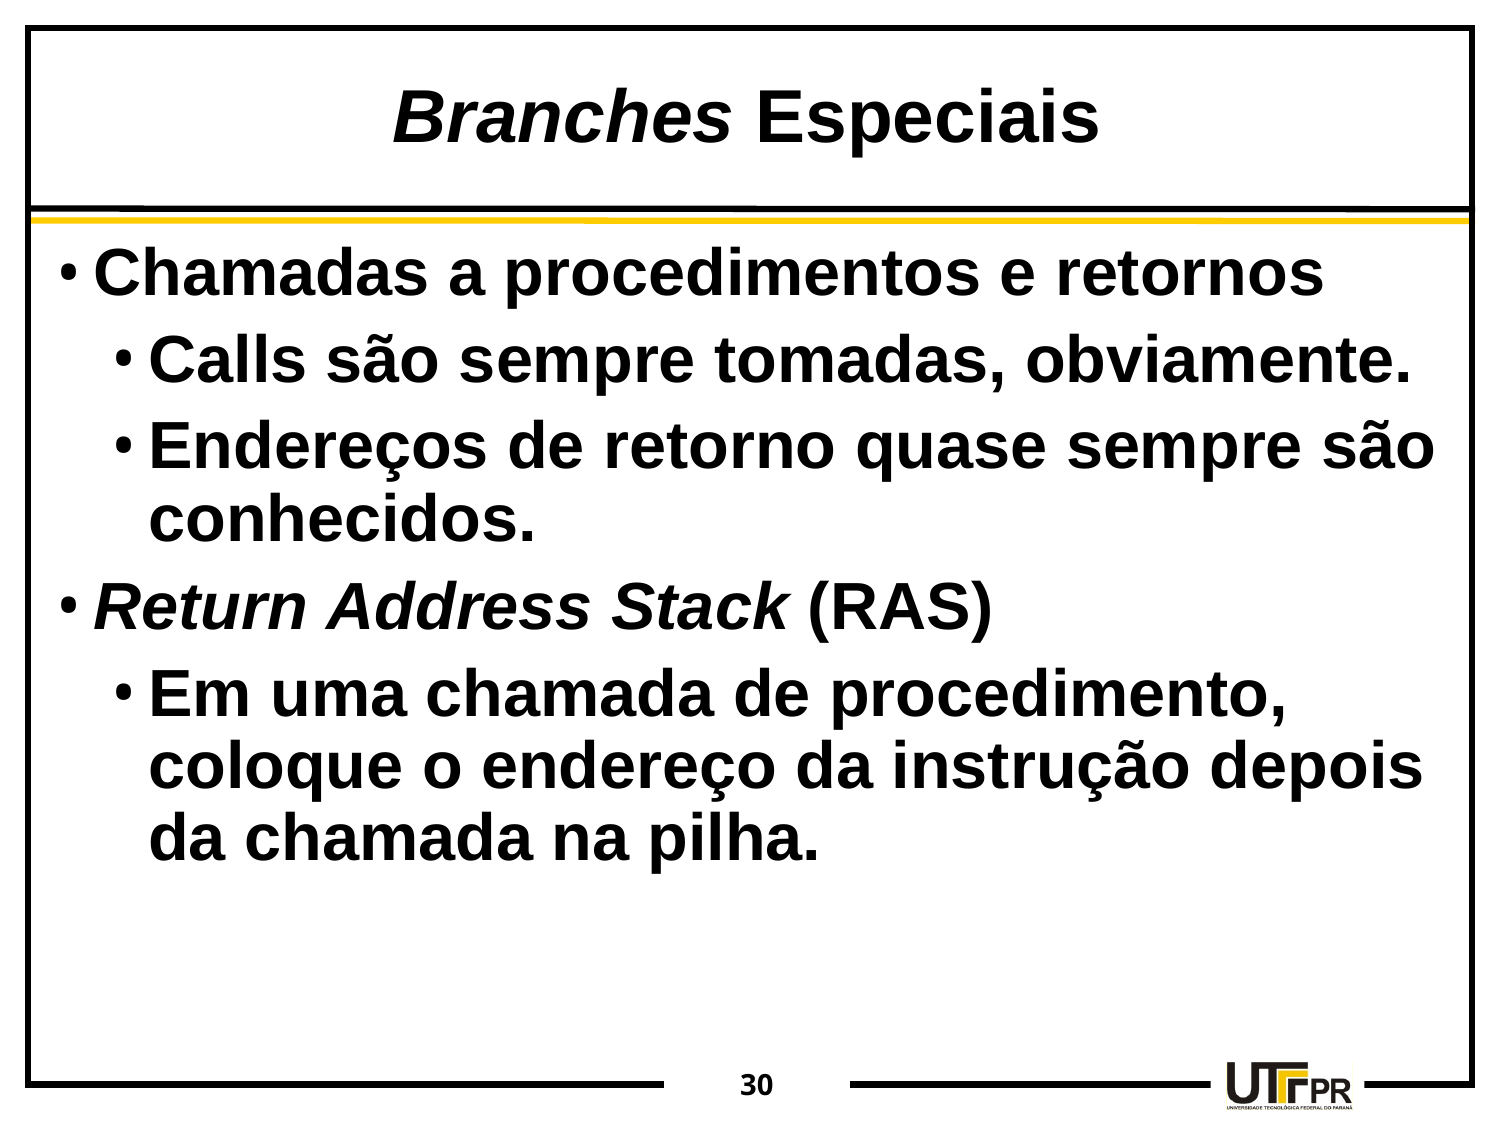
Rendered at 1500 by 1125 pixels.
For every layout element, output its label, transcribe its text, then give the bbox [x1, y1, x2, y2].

title Branches Especiais [23, 35, 1471, 201]
list Chamadas a procedimentos e retornos Calls são sempre tomadas, obviamente. Endereços de retorno quase sempre são conhecidos. Return Address Stack (RAS) Em uma chamada de procedimento, coloque o endereço da instrução depois da chamada na pilha. [41, 230, 1460, 906]
picture [1226, 1062, 1353, 1110]
